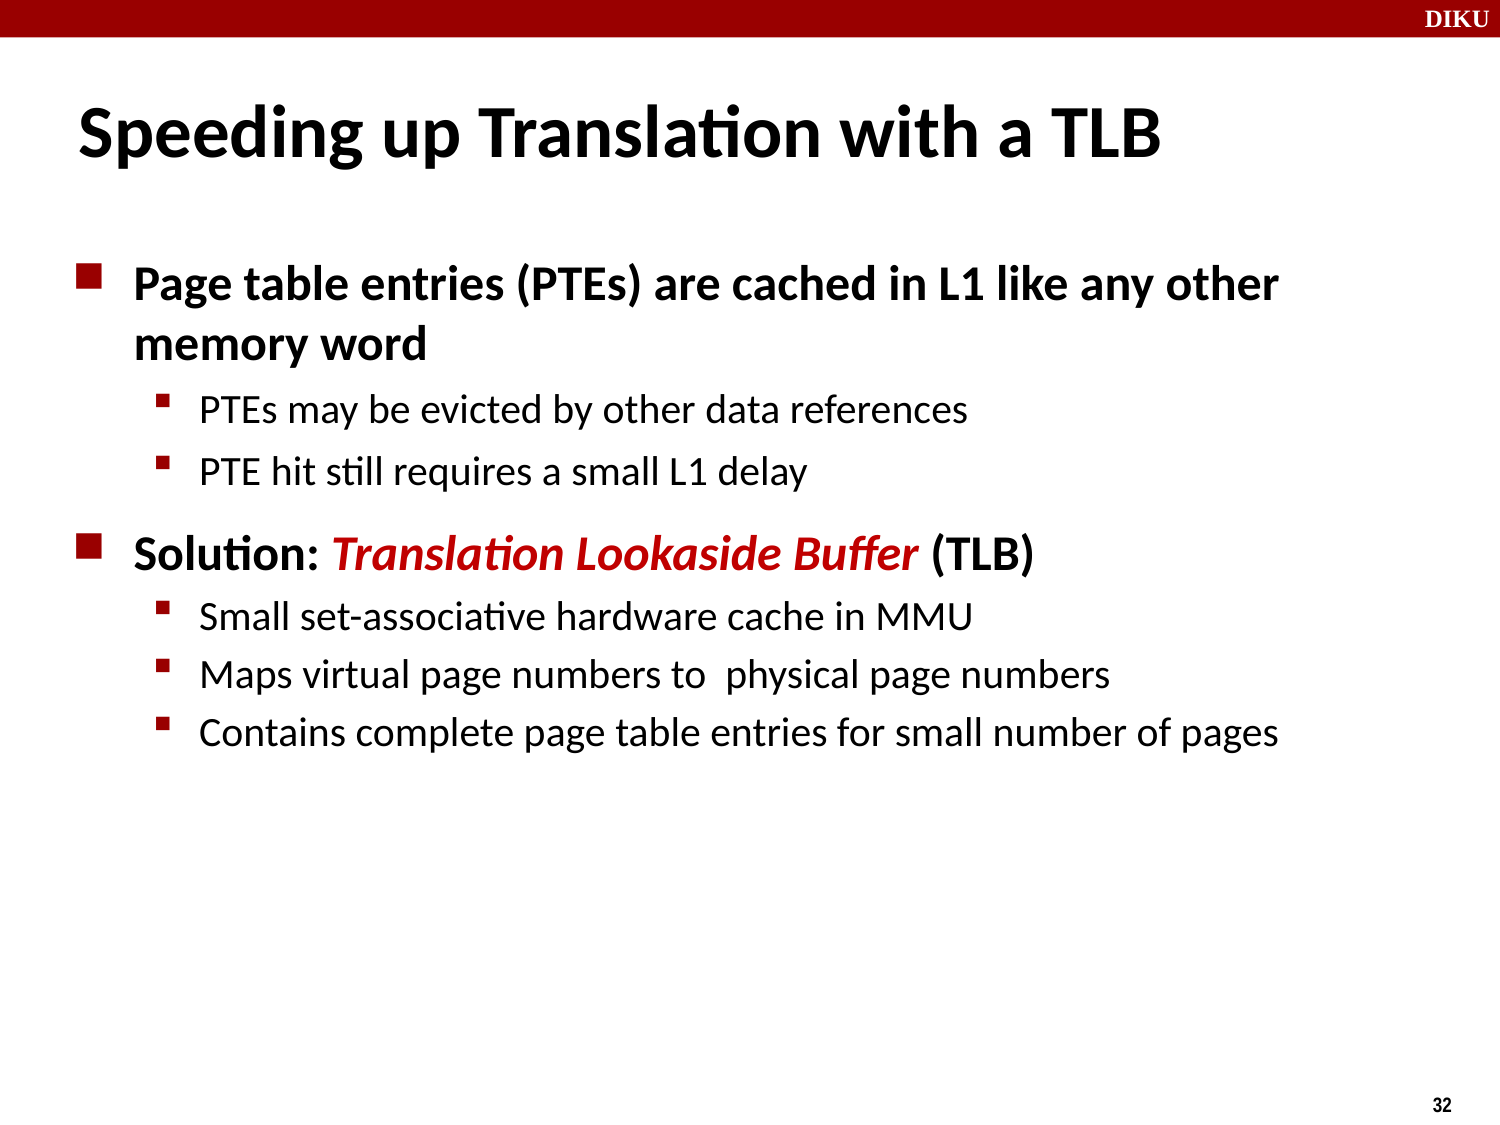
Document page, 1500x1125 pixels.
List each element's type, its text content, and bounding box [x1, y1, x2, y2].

text_box Page table entries (PTEs) are cached in L1 like any other memory word PTEs may be evicted by other data references PTE hit still requires a small L1 delay Solution: Translation Lookaside Buffer (TLB) Small set-associative hardware cache in MMU Maps virtual page numbers to physical page numbers Contains complete page table entries for small number of pages [62, 242, 1465, 1100]
text_box Speeding up Translation with a TLB [63, 80, 1439, 175]
